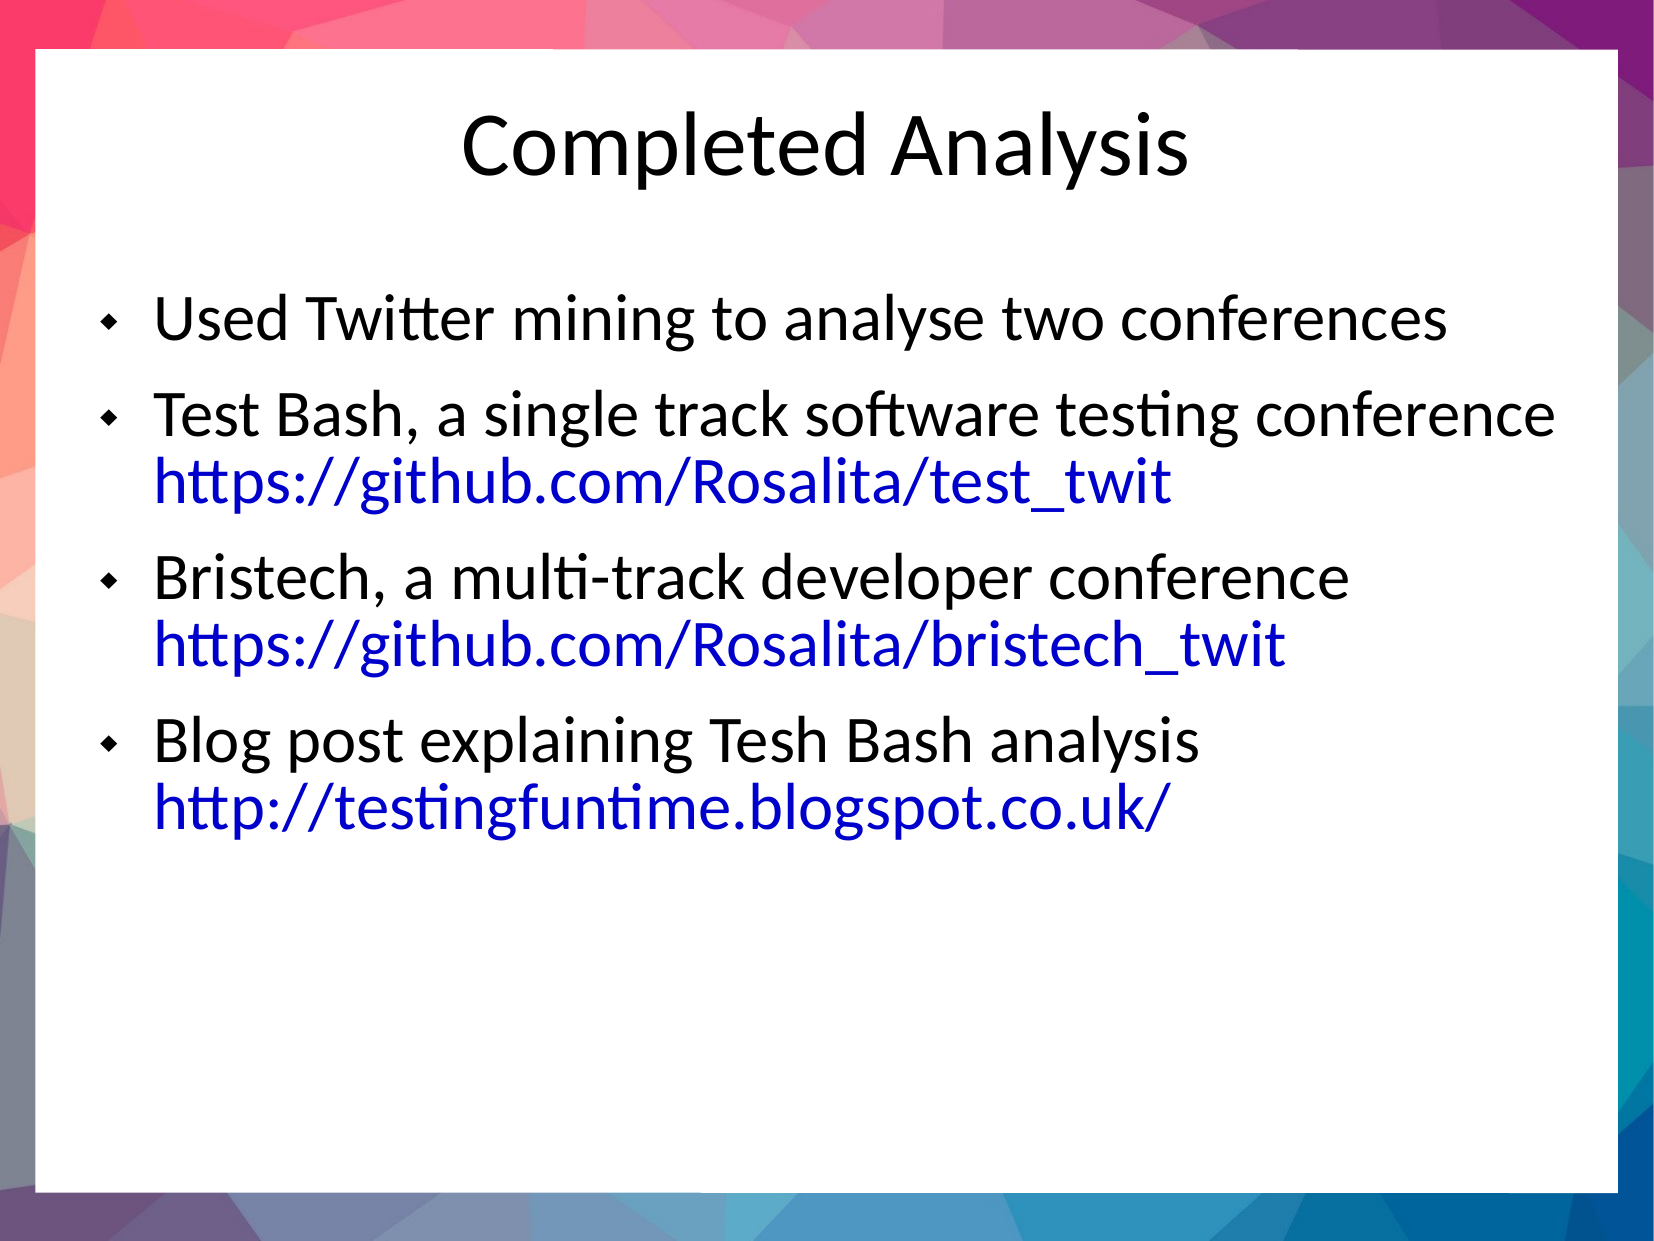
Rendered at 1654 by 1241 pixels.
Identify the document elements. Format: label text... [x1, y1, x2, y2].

picture [0, 0, 1654, 1241]
picture [1385, 1106, 1654, 1241]
title Completed Analysis [82, 49, 1571, 257]
list Used Twitter mining to analyse two conferences Test Bash, a single track software testing conference https://github.com/Rosalita/test_twit Bristech, a multi-track developer conference https://github.com/Rosalita/bristech_twit Blog post explaining Tesh Bash analysis http://testingfuntime.blogspot.co.uk/ [82, 290, 1571, 1010]
